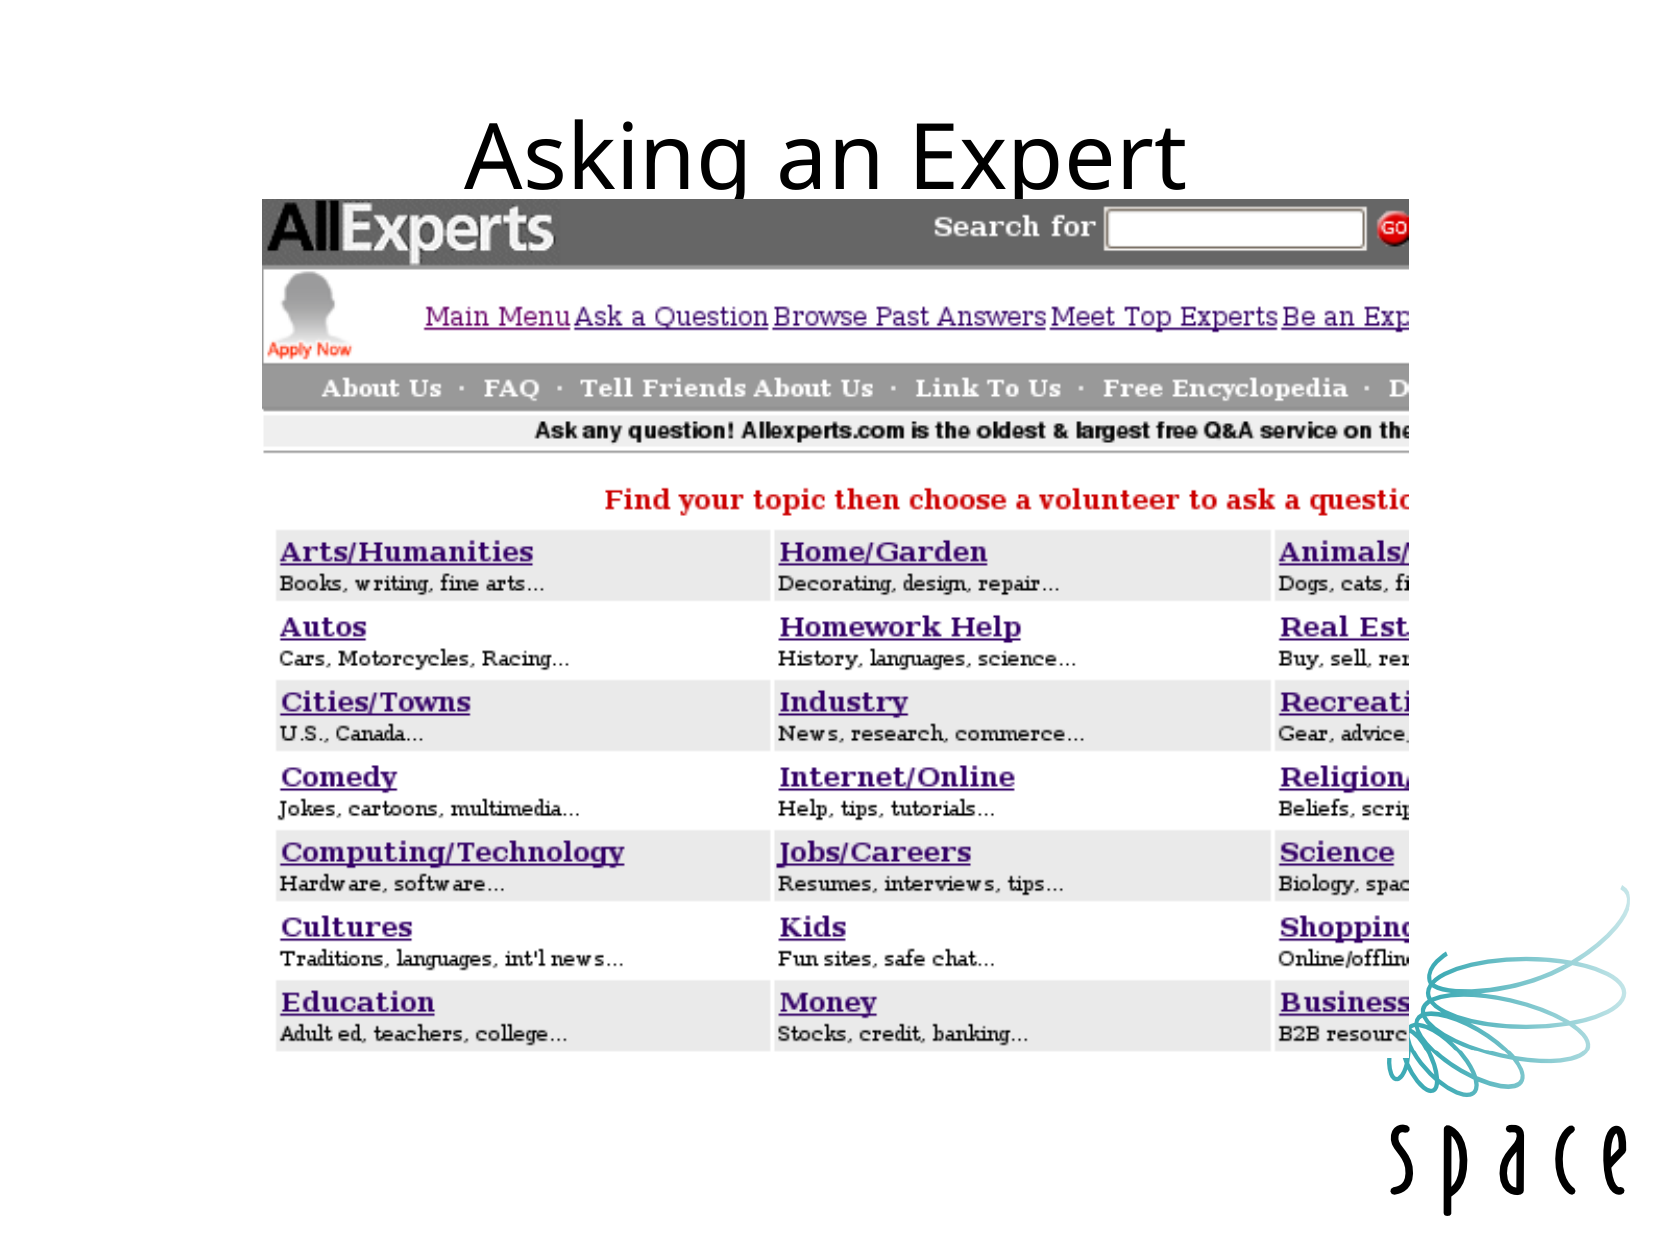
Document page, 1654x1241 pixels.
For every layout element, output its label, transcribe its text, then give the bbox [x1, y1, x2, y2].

title Asking an Expert [82, 56, 1571, 249]
picture [262, 199, 1630, 1216]
